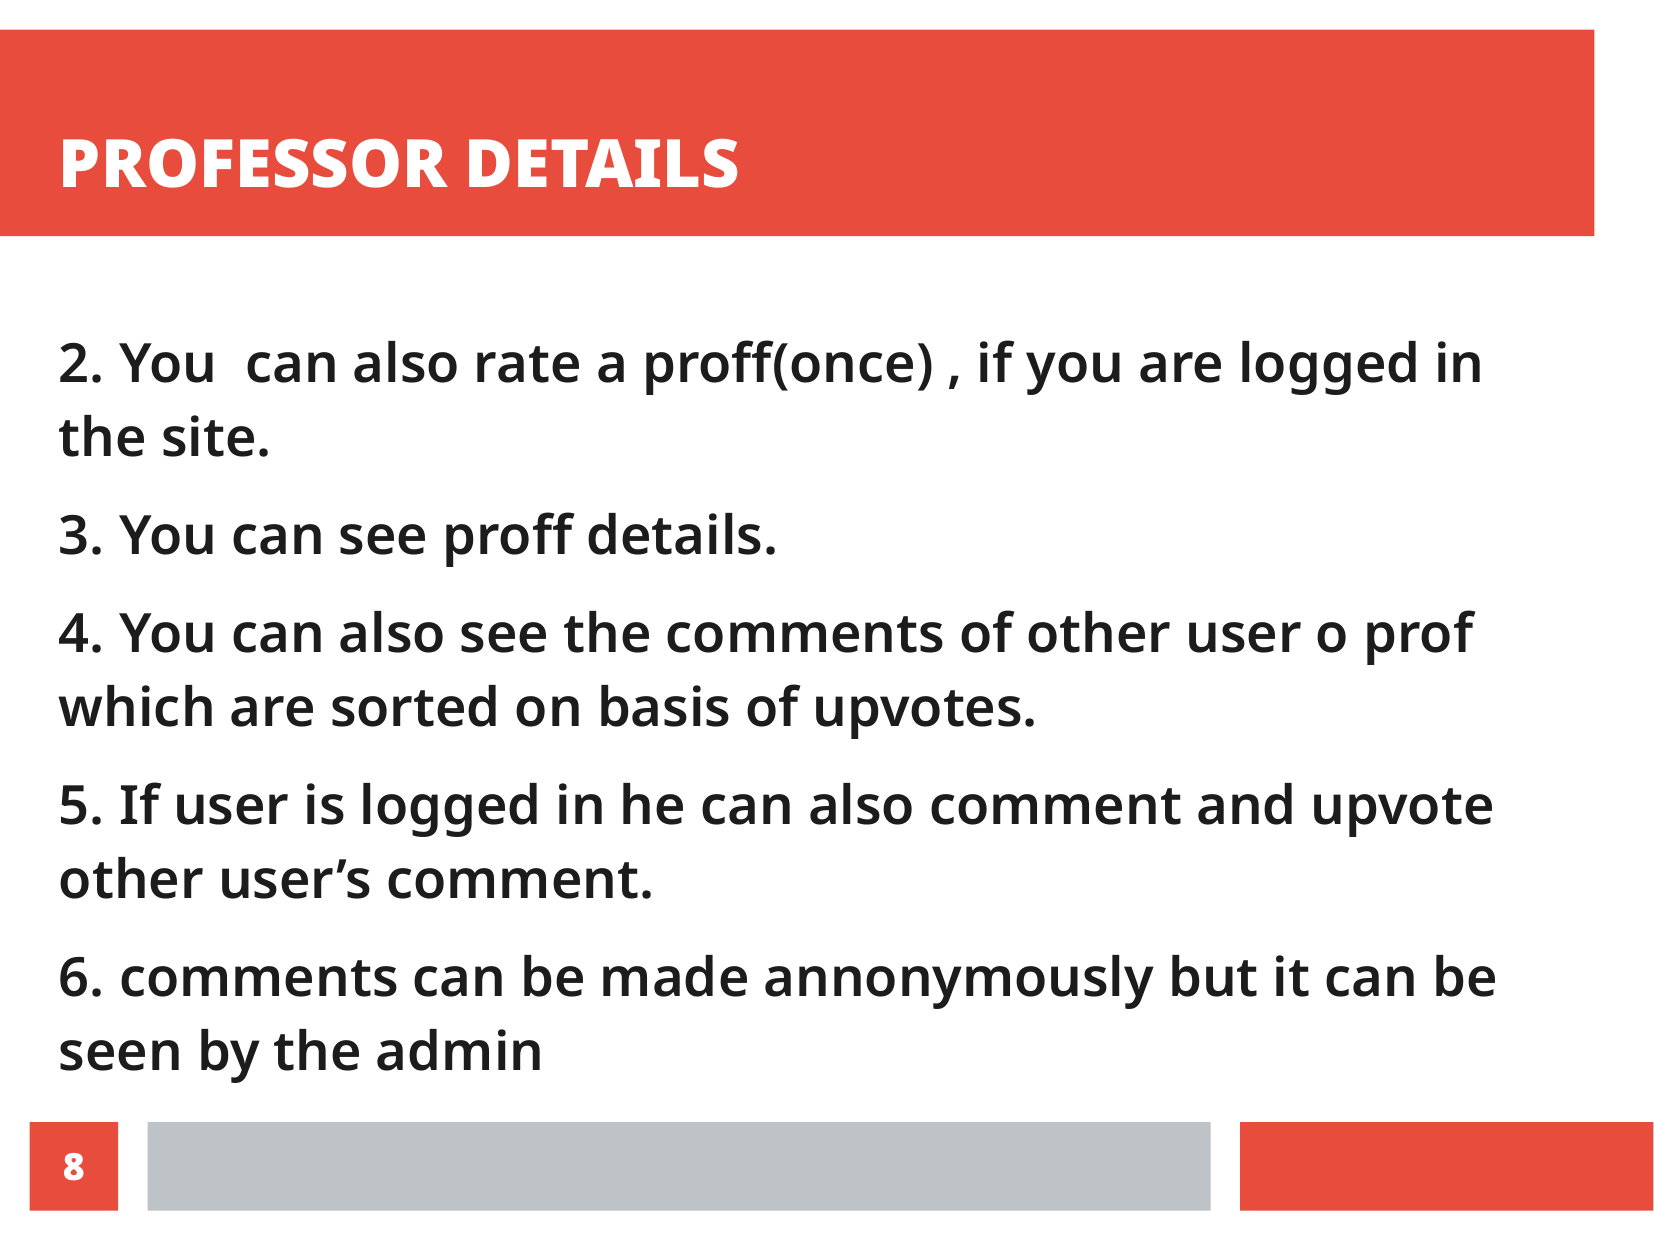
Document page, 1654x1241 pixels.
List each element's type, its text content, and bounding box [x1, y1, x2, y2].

title PROFESSOR DETAILS [59, 59, 1595, 207]
list 2. You can also rate a proff(once) , if you are logged in the site. 3. You can see proff details. 4. You can also see the comments of other user o prof which are sorted on basis of upvotes. 5. If user is logged in he can also comment and upvote other user’s comment. 6. comments can be made annonymously but it can be seen by the admin [59, 324, 1565, 1093]
